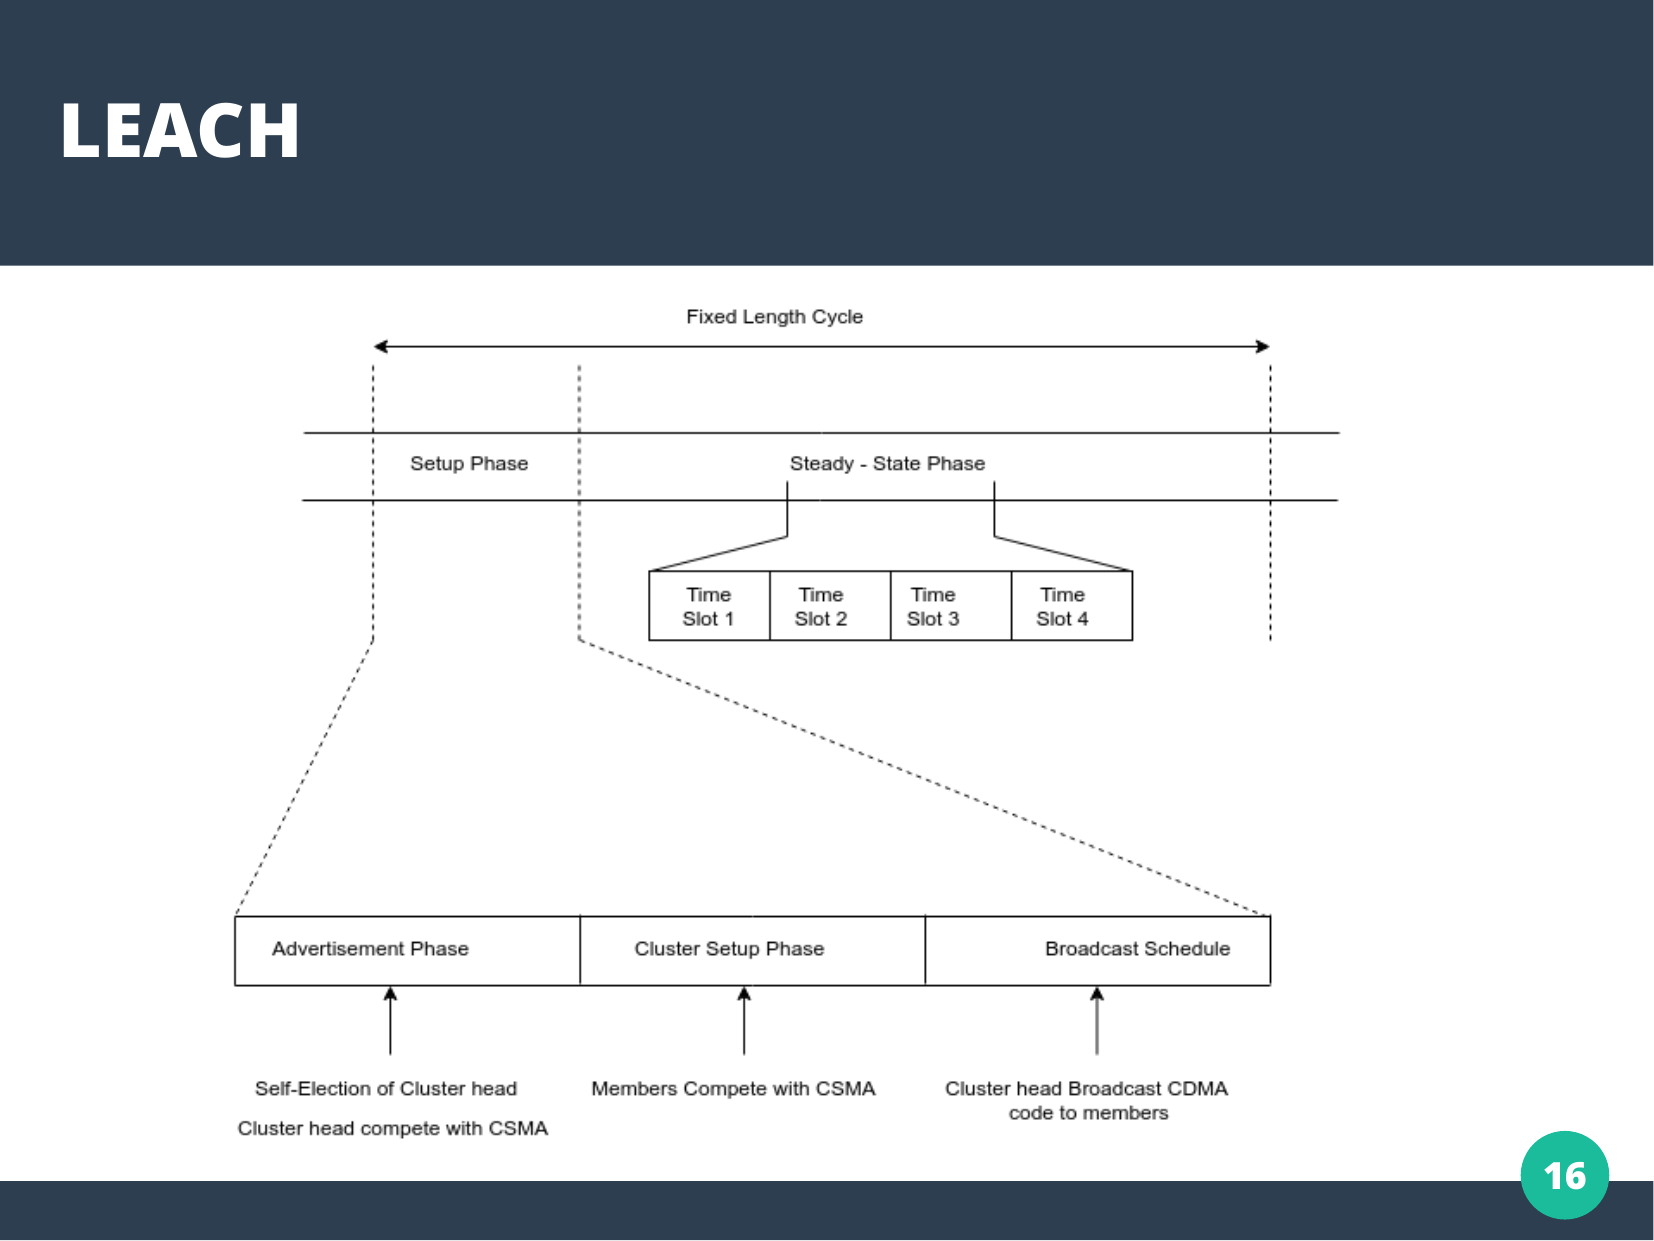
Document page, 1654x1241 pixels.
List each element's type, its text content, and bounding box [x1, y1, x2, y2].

title LEACH [59, 49, 1595, 207]
picture [200, 265, 1377, 1182]
